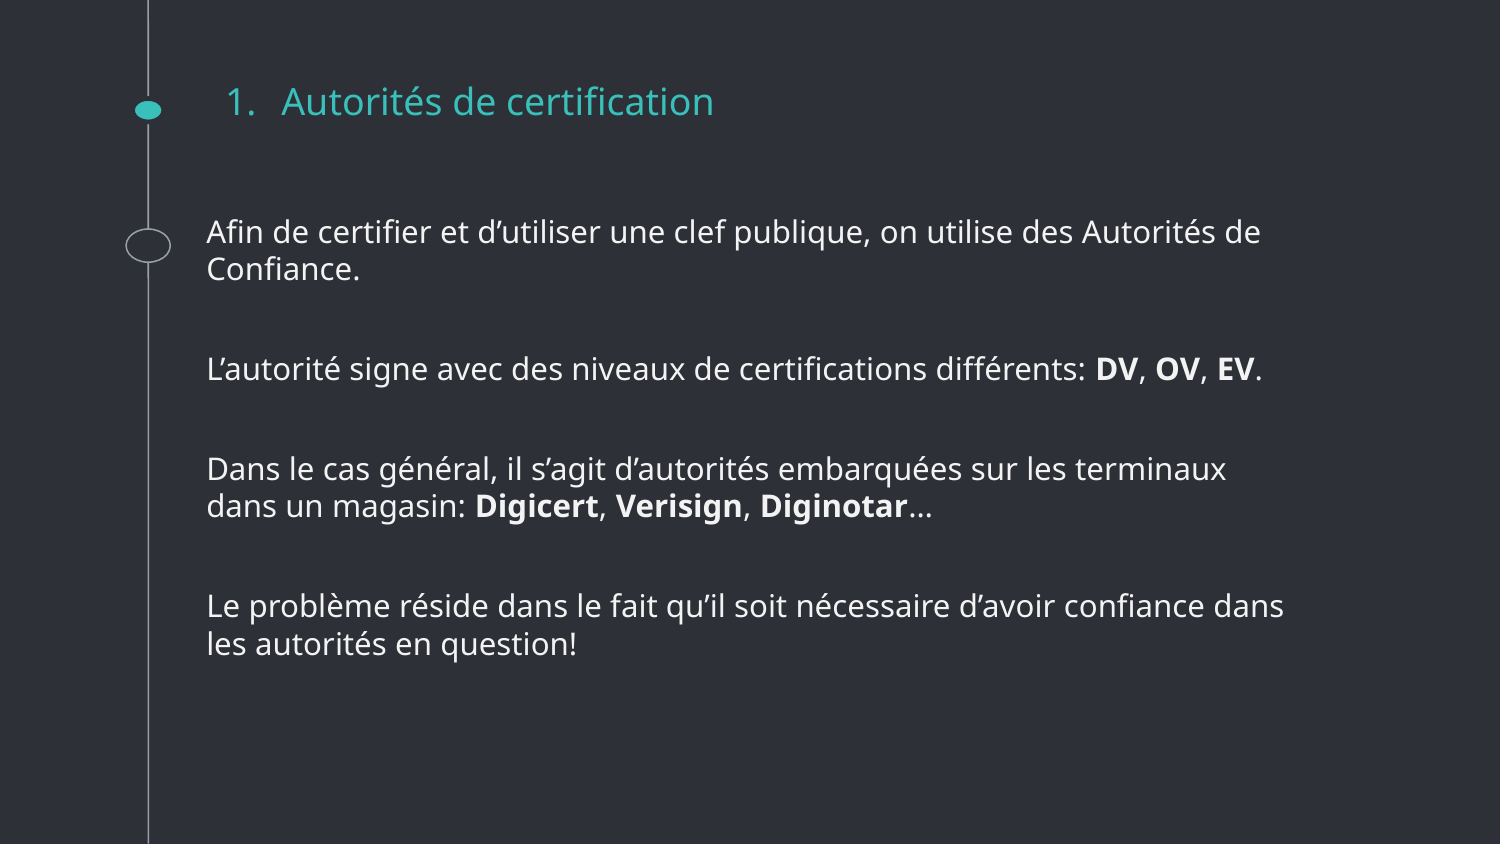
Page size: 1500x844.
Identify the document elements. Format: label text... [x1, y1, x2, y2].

list Afin de certifier et d’utiliser une clef publique, on utilise des Autorités de Confiance. L’autorité signe avec des niveaux de certifications différents: DV, OV, EV. Dans le cas général, il s’agit d’autorités embarquées sur les terminaux dans un magasin: Digicert, Verisign, Diginotar… Le problème réside dans le fait qu’il soit nécessaire d’avoir confiance dans les autorités en question! [191, 196, 1317, 694]
title Autorités de certification [191, 81, 1317, 139]
